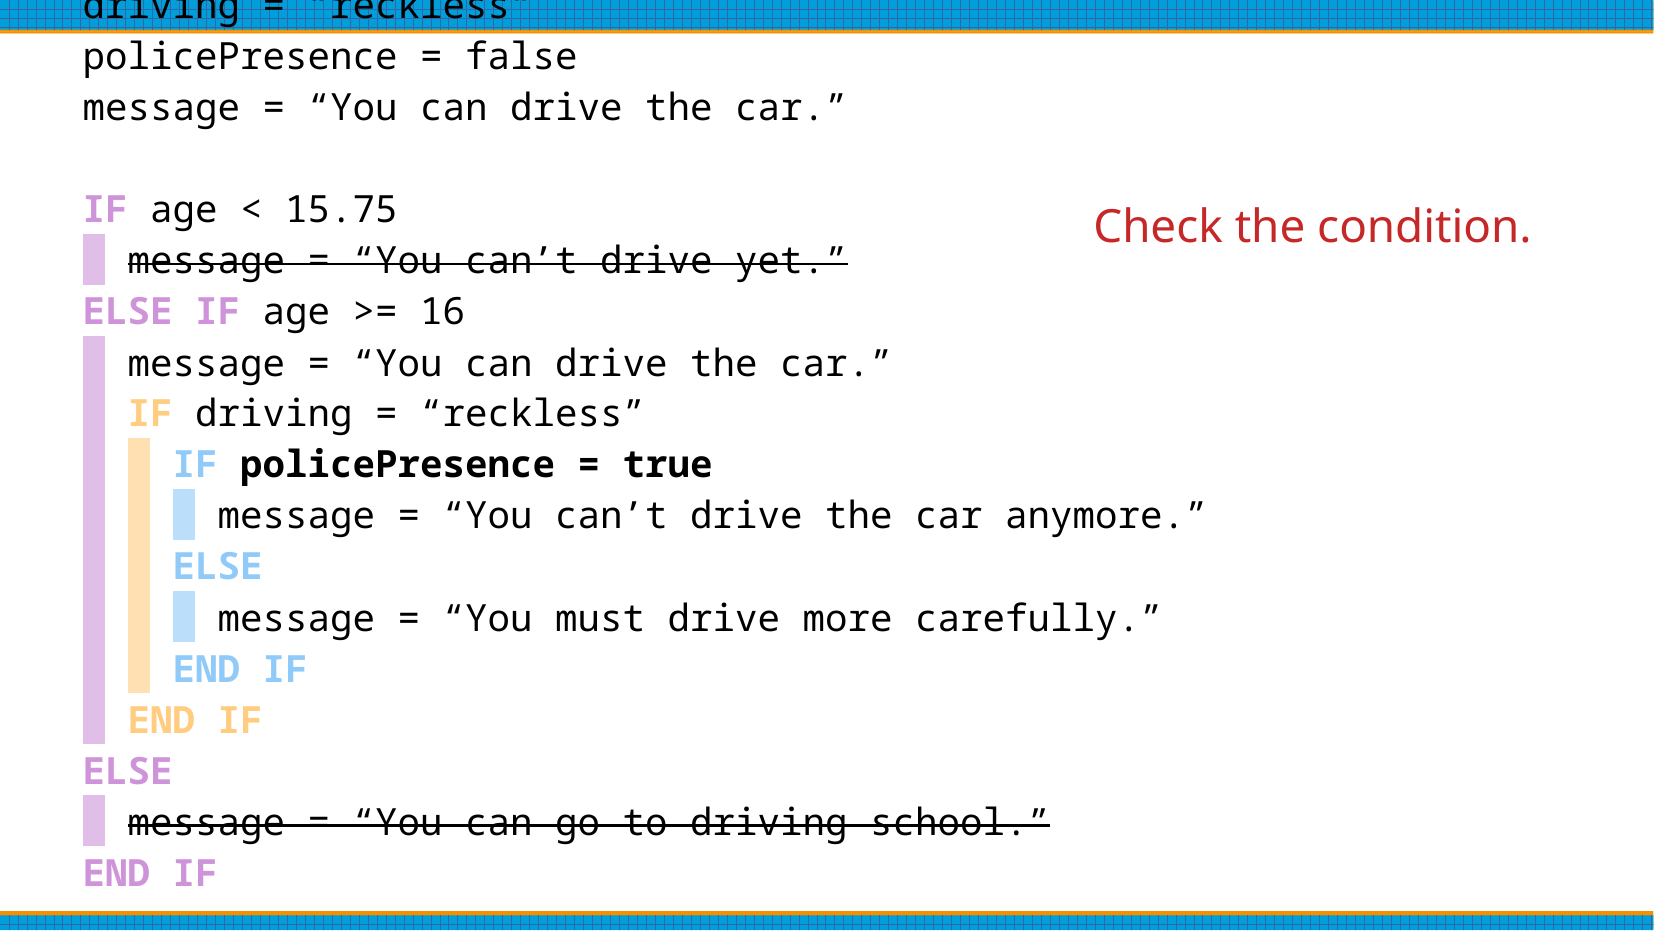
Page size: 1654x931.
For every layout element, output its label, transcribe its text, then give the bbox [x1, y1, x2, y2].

subtitle age = 16 driving = “reckless“ policePresence = false message = “You can drive the car.” IF age < 15.75 message = “You can’t drive yet.” ELSE IF age >= 16 message = “You can drive the car.” IF driving = “reckless” IF policePresence = true message = “You can’t drive the car anymore.” ELSE message = “You must drive more carefully.” END IF END IF ELSE message = “You can go to driving school.” END IF output message [82, 69, 1571, 858]
text_box Check the condition. [1087, 75, 1613, 376]
